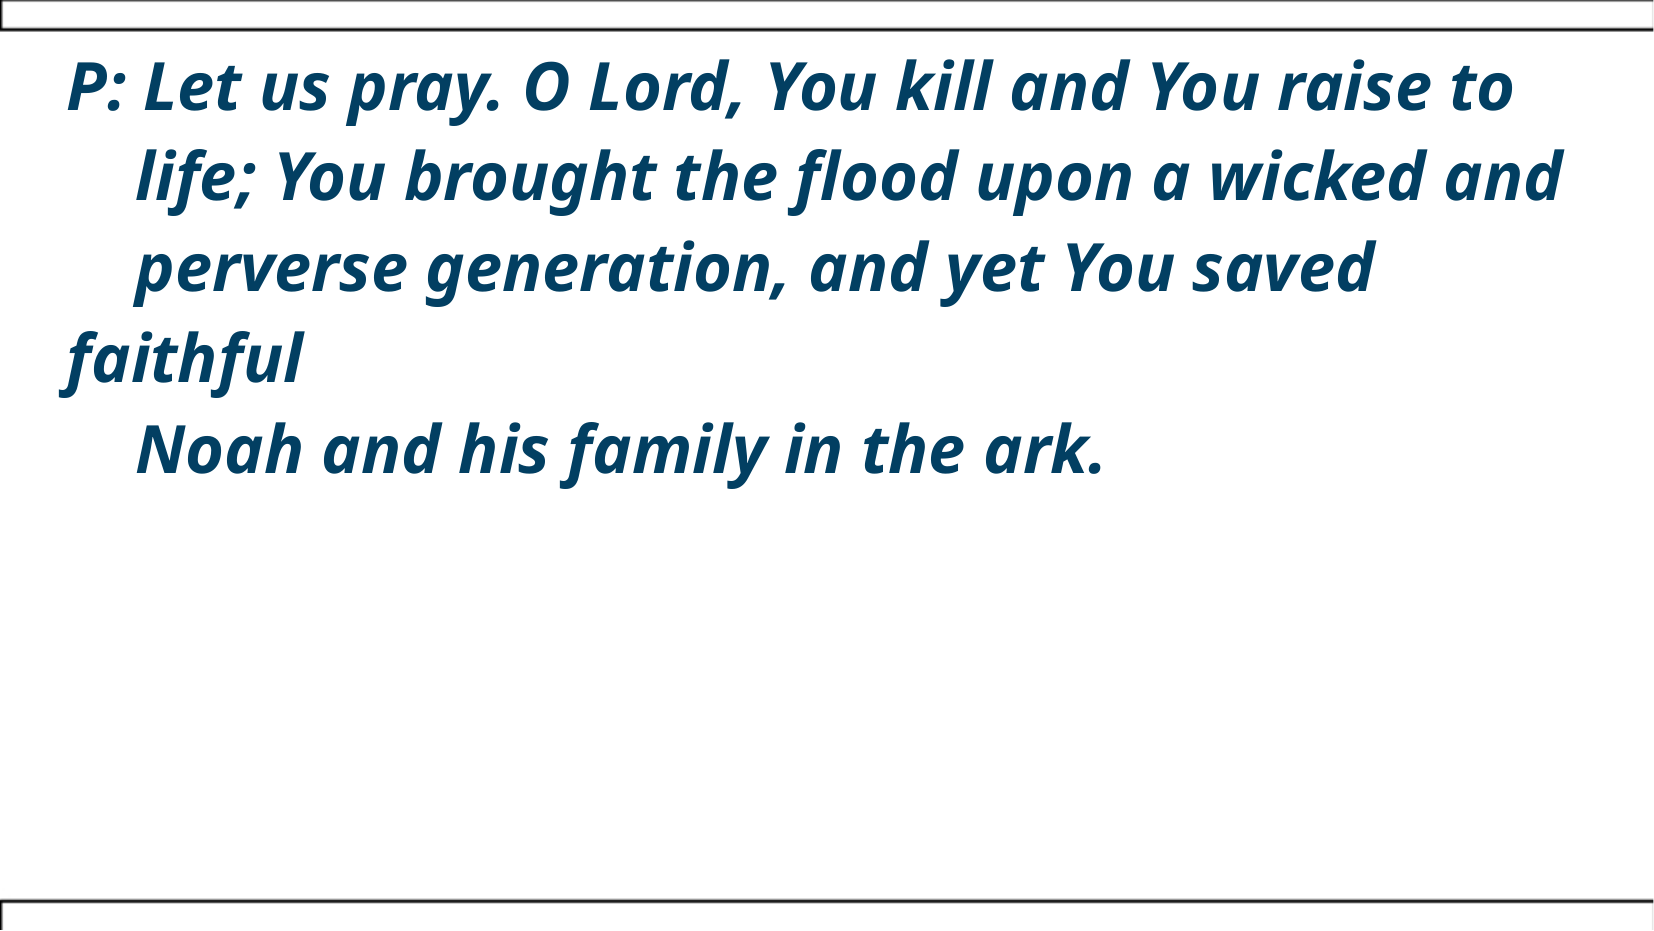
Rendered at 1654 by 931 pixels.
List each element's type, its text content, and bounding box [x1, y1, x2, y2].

picture [0, 0, 1654, 930]
text_box P: Let us pray. O Lord, You kill and You raise to life; You brought the flood upon a wicked and perverse generation, and yet You saved faithful Noah and his family in the ark. [51, 31, 1597, 406]
